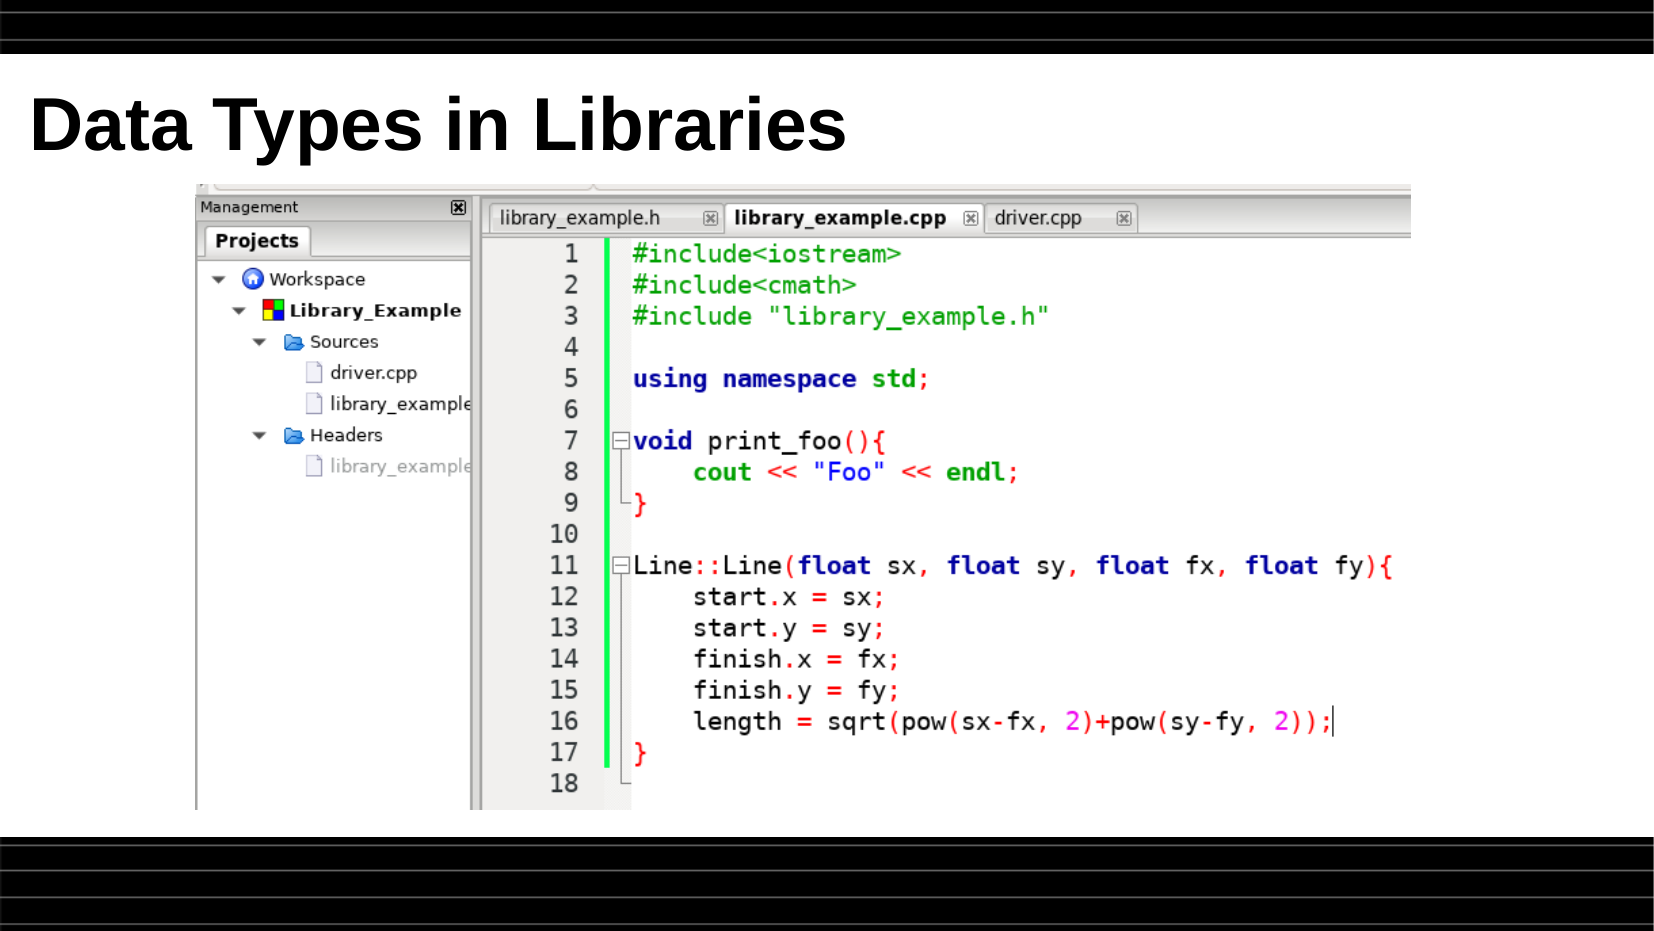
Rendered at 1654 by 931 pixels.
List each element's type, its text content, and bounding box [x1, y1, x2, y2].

picture [0, 0, 1654, 54]
text_box Data Types in Libraries [15, 75, 1546, 174]
picture [0, 837, 1654, 931]
picture [195, 184, 1411, 811]
